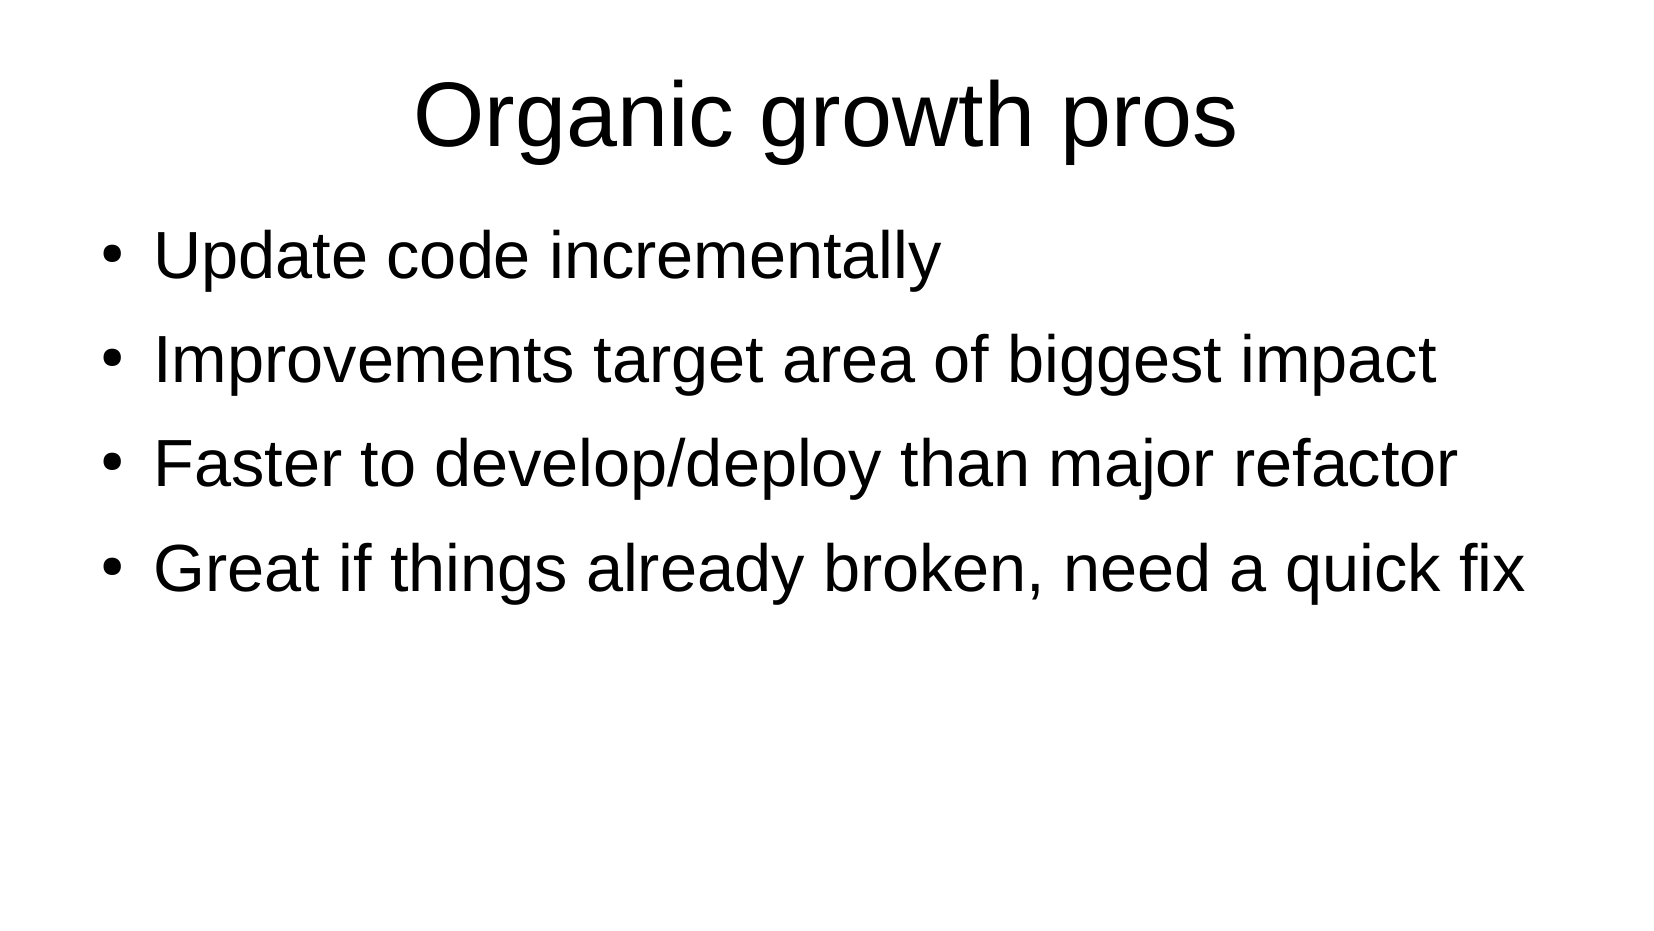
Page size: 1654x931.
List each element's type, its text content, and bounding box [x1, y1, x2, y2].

list Update code incrementally Improvements target area of biggest impact Faster to develop/deploy than major refactor Great if things already broken, need a quick fix [82, 217, 1571, 758]
title Organic growth pros [82, 37, 1571, 193]
